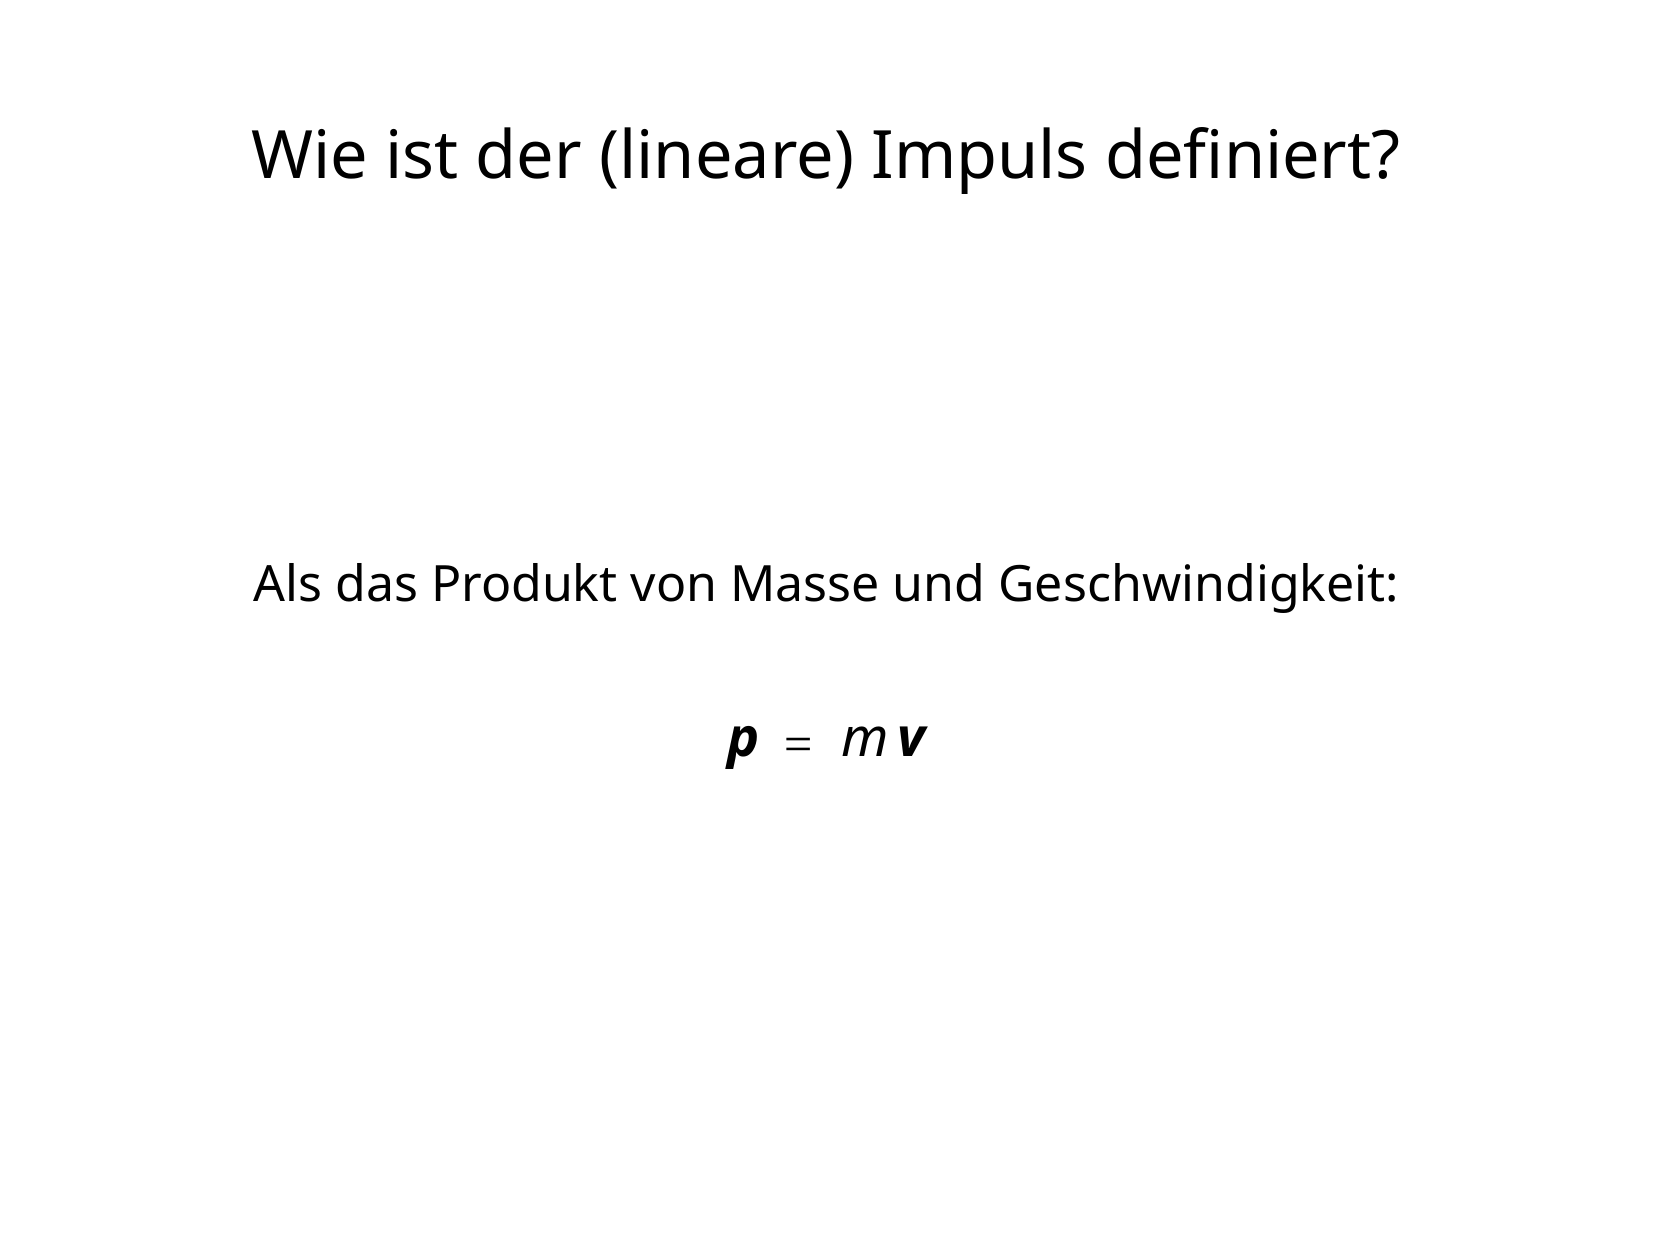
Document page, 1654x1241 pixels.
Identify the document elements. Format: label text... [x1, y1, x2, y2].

title Wie ist der (lineare) Impuls definiert? [82, 49, 1571, 257]
subtitle Als das Produkt von Masse und Geschwindigkeit: [82, 290, 1571, 1010]
chart [718, 705, 936, 772]
